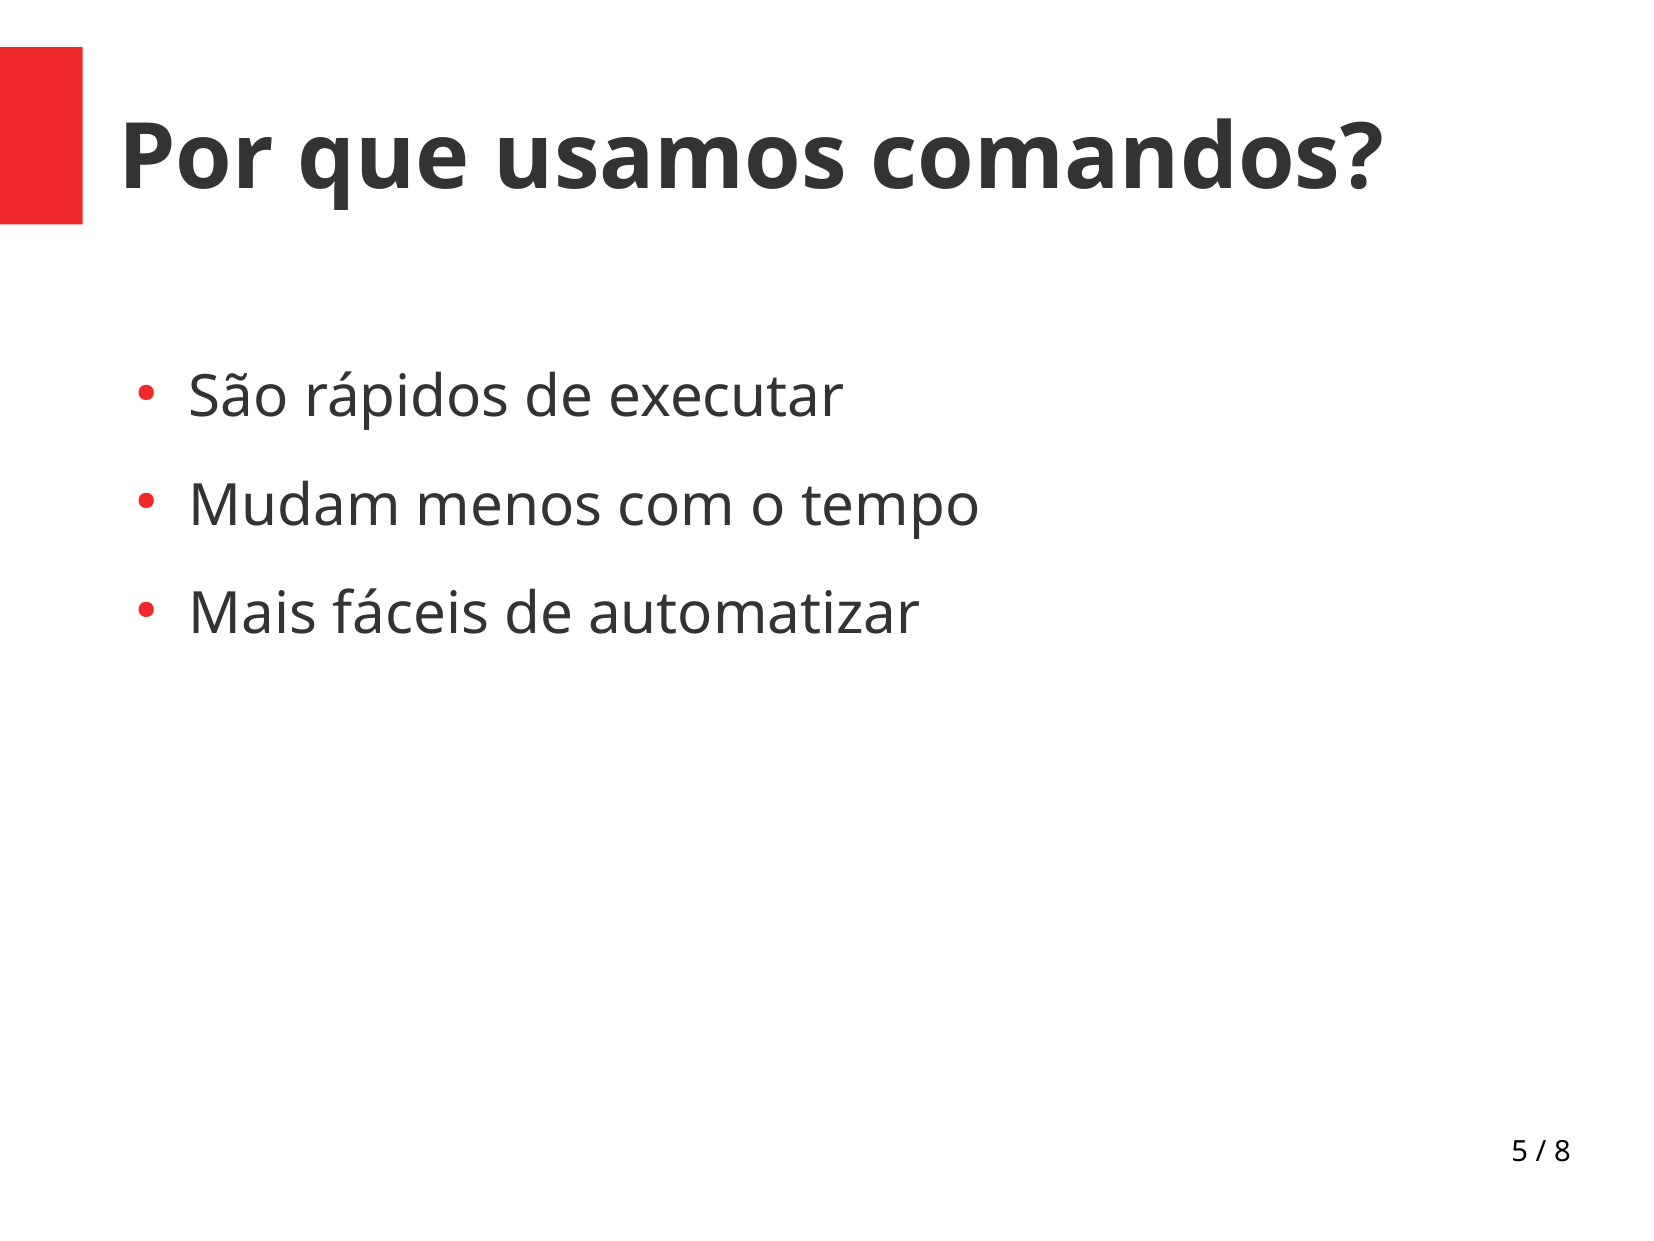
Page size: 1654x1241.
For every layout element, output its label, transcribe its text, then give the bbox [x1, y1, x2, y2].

title Por que usamos comandos? [118, 49, 1571, 257]
list São rápidos de executar Mudam menos com o tempo Mais fáceis de automatizar [118, 354, 1536, 1074]
